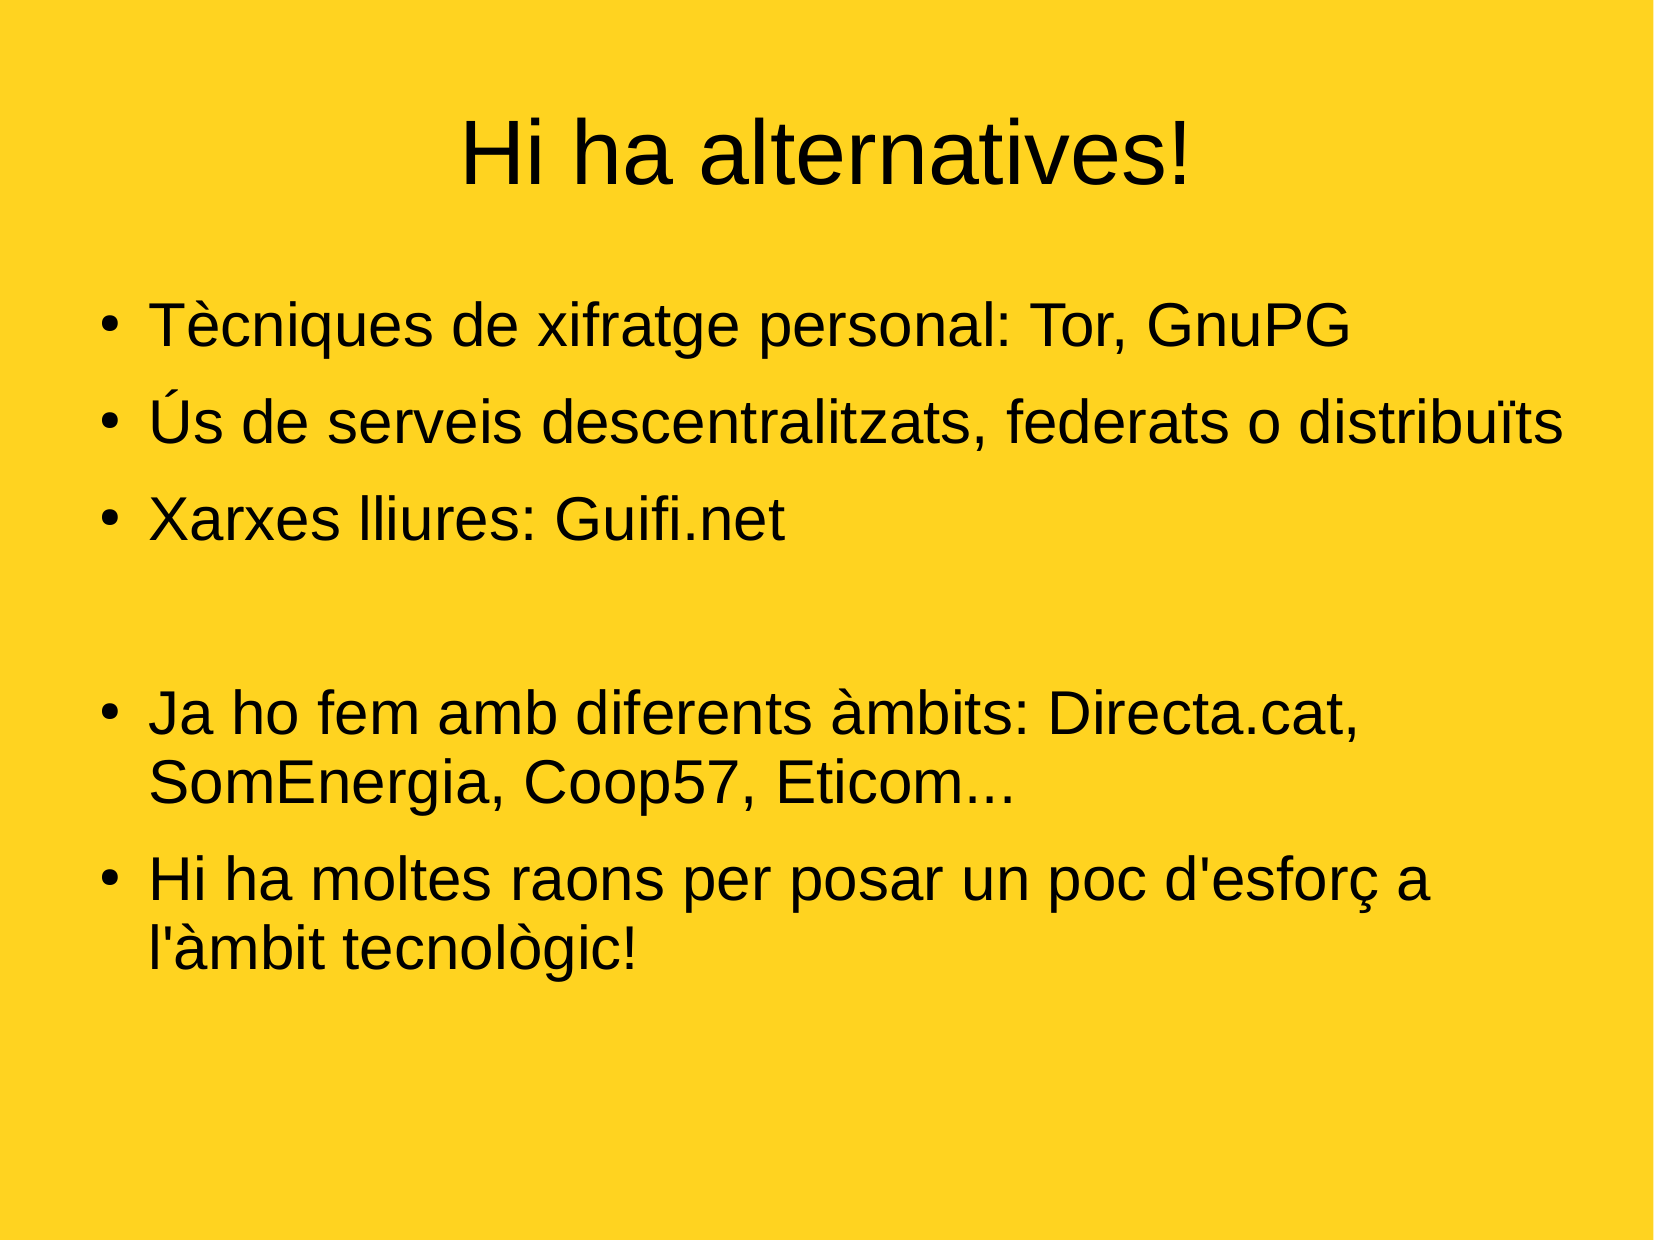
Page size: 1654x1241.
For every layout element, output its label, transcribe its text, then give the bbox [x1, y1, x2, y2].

list Tècniques de xifratge personal: Tor, GnuPG Ús de serveis descentralitzats, federats o distribuïts Xarxes lliures: Guifi.net Ja ho fem amb diferents àmbits: Directa.cat, SomEnergia, Coop57, Eticom... Hi ha moltes raons per posar un poc d'esforç a l'àmbit tecnològic! [82, 290, 1571, 1010]
title Hi ha alternatives! [82, 49, 1571, 257]
